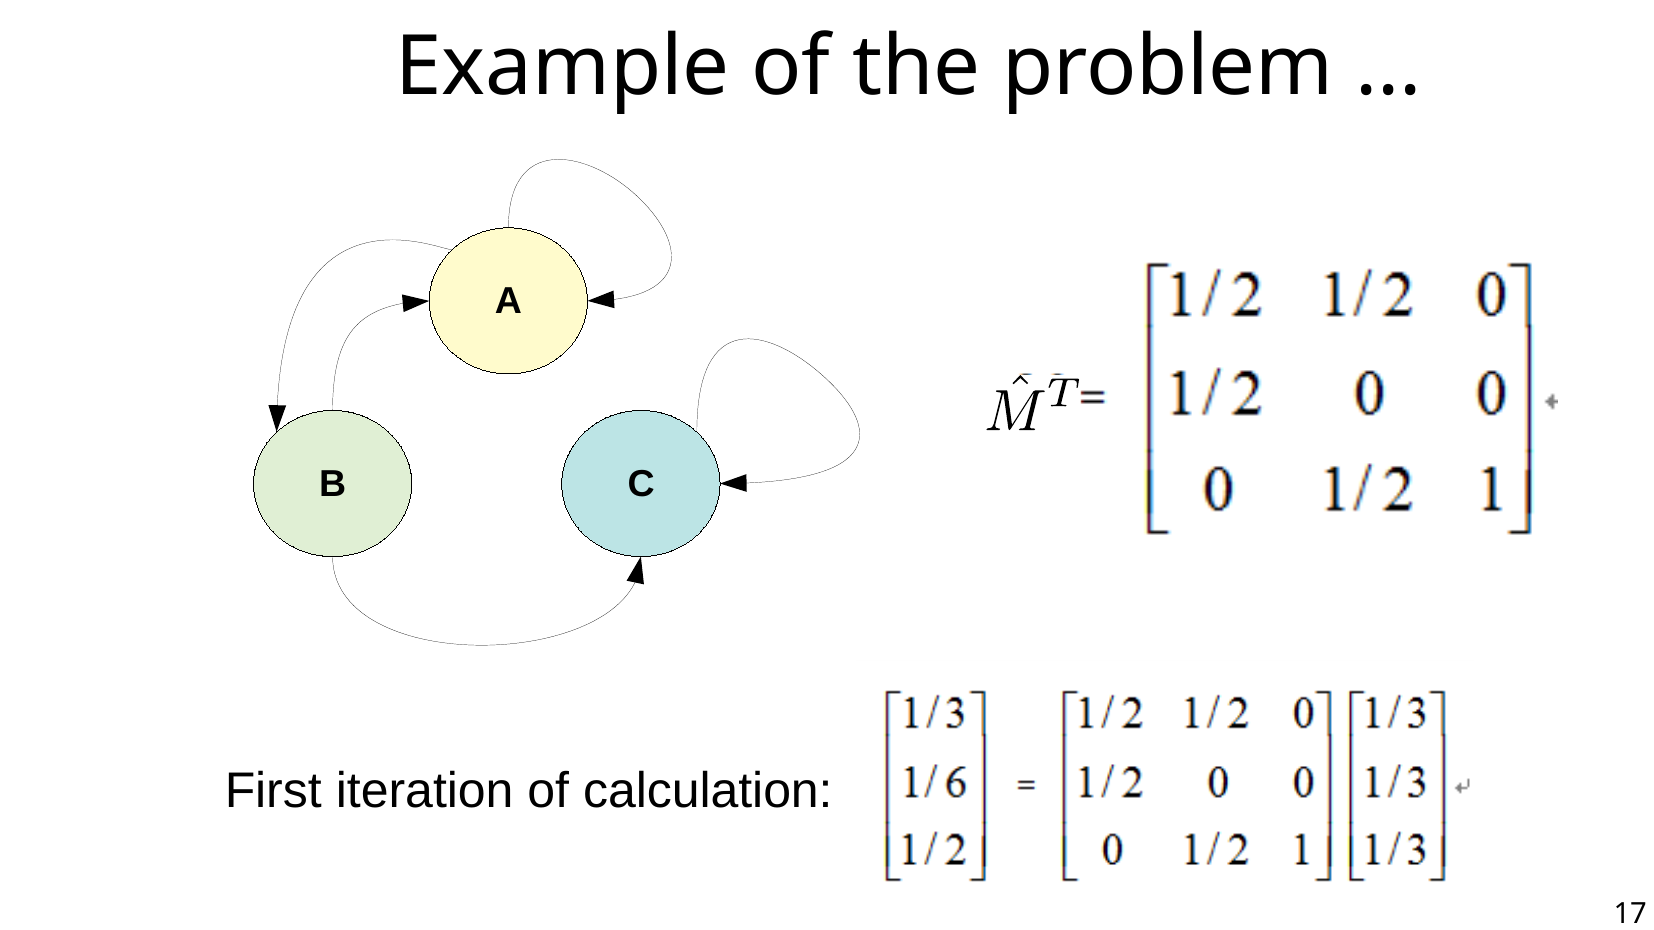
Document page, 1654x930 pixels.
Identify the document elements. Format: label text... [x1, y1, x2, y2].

text_box C [561, 410, 721, 557]
text_box B [253, 410, 412, 557]
text_box First iteration of calculation: [210, 749, 856, 826]
picture [1009, 250, 1558, 556]
title Example of the problem ... [345, 1, 1441, 120]
text_box [984, 375, 1081, 431]
picture [856, 659, 1474, 916]
text_box A [429, 227, 588, 374]
